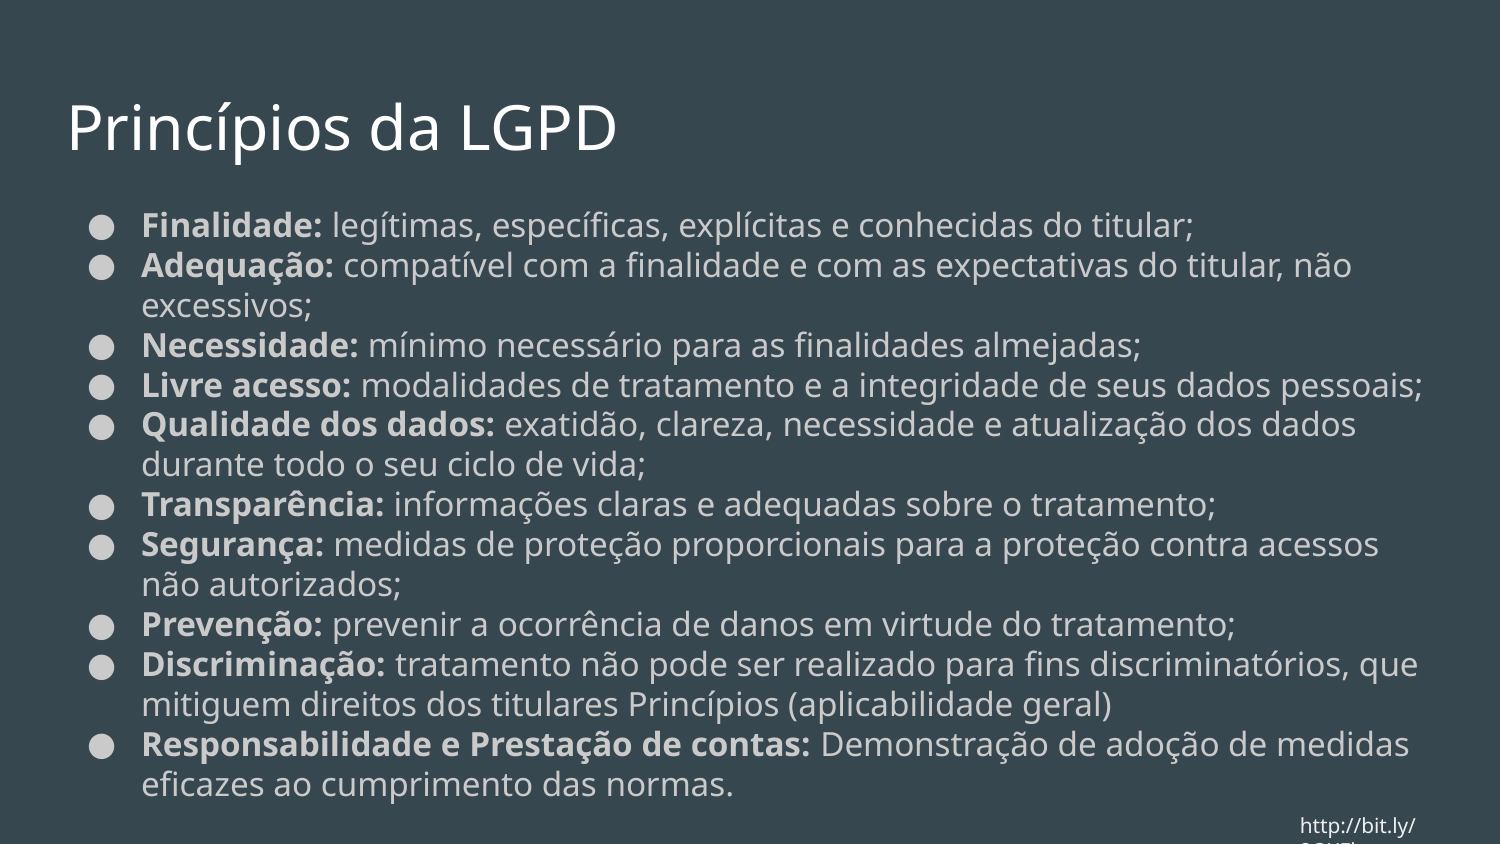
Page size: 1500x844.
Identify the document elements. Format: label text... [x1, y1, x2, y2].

text_box http://bit.ly/2OXFbrg [1284, 797, 1500, 844]
title Princípios da LGPD [51, 72, 1449, 167]
list Finalidade: legítimas, específicas, explícitas e conhecidas do titular; Adequação: compatível com a finalidade e com as expectativas do titular, não excessivos; Necessidade: mínimo necessário para as finalidades almejadas; Livre acesso: modalidades de tratamento e a integridade de seus dados pessoais; Qualidade dos dados: exatidão, clareza, necessidade e atualização dos dados durante todo o seu ciclo de vida; Transparência: informações claras e adequadas sobre o tratamento; Segurança: medidas de proteção proporcionais para a proteção contra acessos não autorizados; Prevenção: prevenir a ocorrência de danos em virtude do tratamento; Discriminação: tratamento não pode ser realizado para fins discriminatórios, que mitiguem direitos dos titulares Princípios (aplicabilidade geral) Responsabilidade e Prestação de contas: Demonstração de adoção de medidas eficazes ao cumprimento das normas. [51, 189, 1449, 776]
